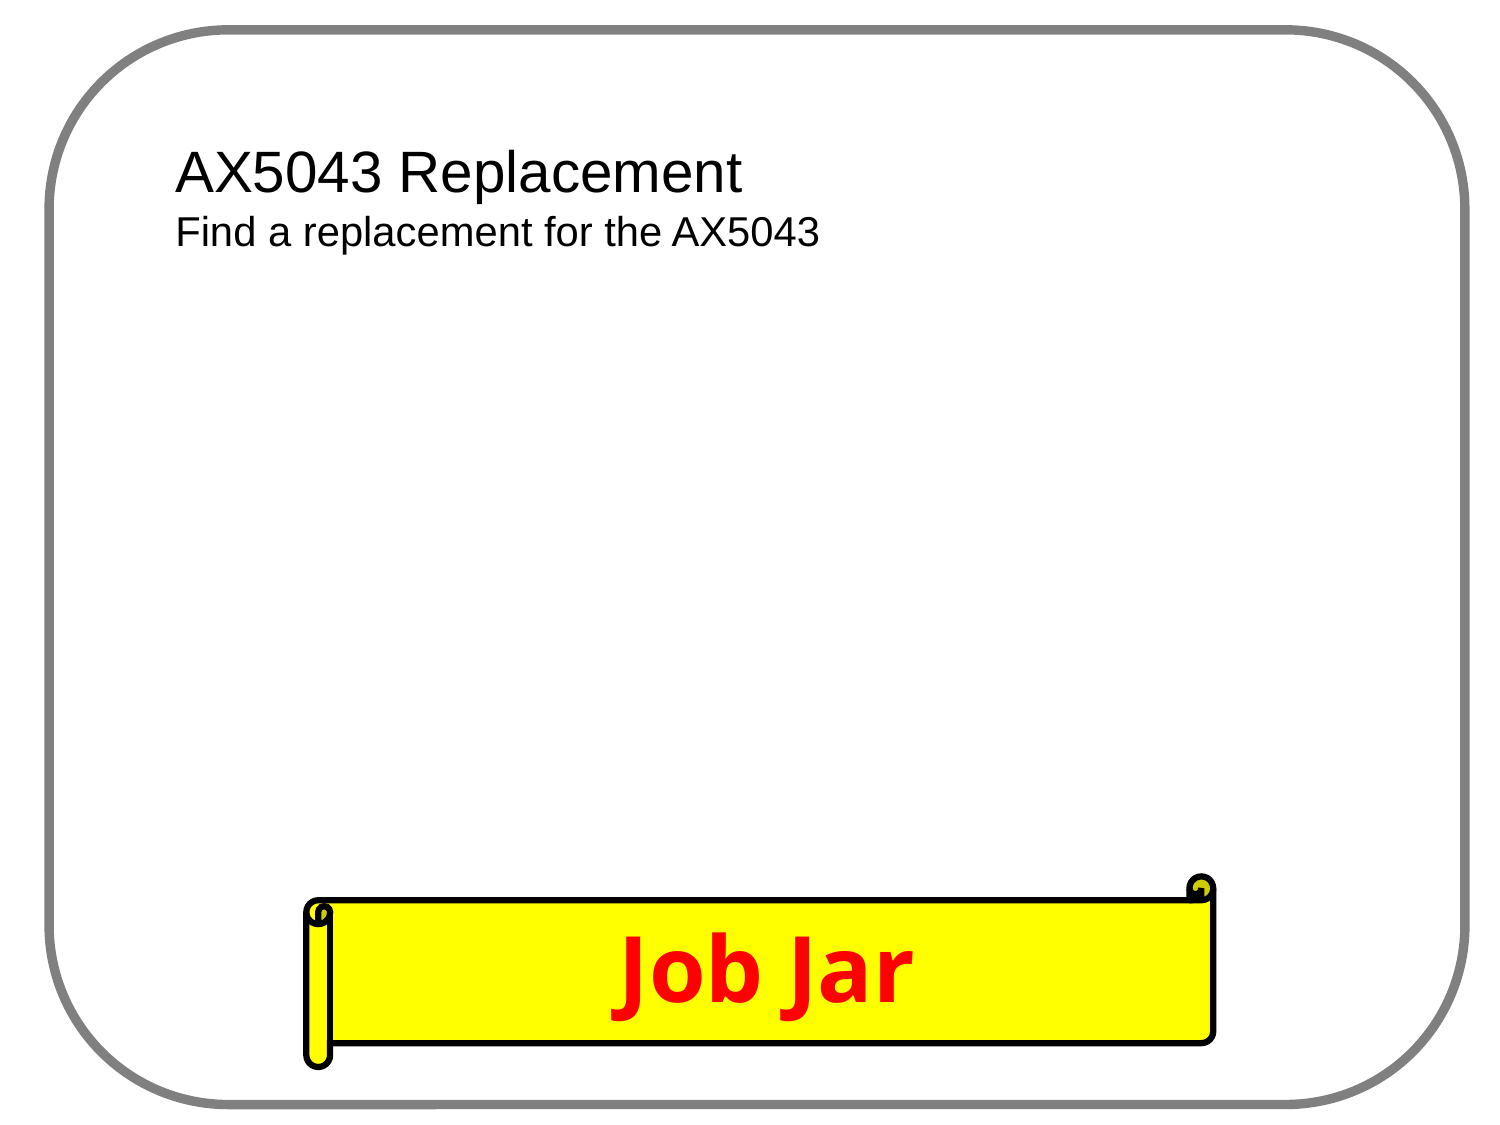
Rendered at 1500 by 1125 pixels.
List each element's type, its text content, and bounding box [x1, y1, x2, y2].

text_box [306, 1028, 1214, 1068]
text_box [310, 876, 1214, 903]
text_box AX5043 Replacement Find a replacement for the AX5043 [160, 127, 1360, 263]
text_box Job Jar [260, 903, 1273, 1028]
